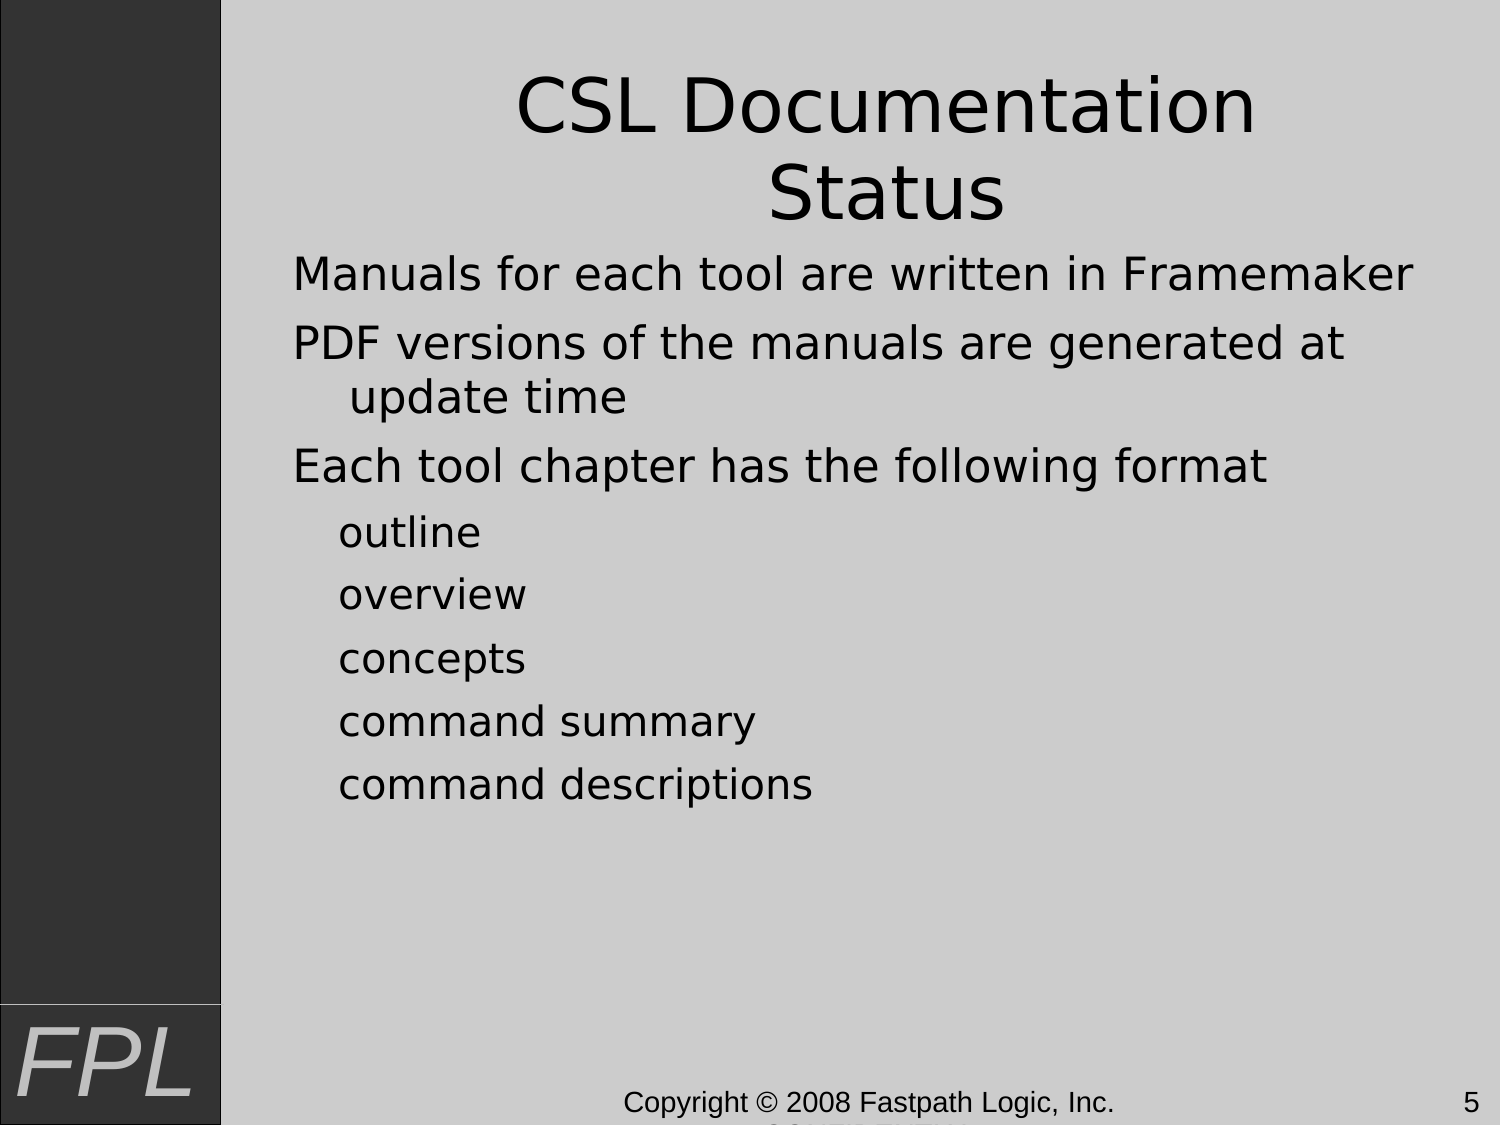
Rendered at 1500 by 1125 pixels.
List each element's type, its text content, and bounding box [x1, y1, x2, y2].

list Manuals for each tool are written in Framemaker PDF versions of the manuals are generated at update time Each tool chapter has the following format outline overview concepts command summary command descriptions [292, 247, 1483, 1070]
title CSL Documentation Status [387, 52, 1388, 247]
